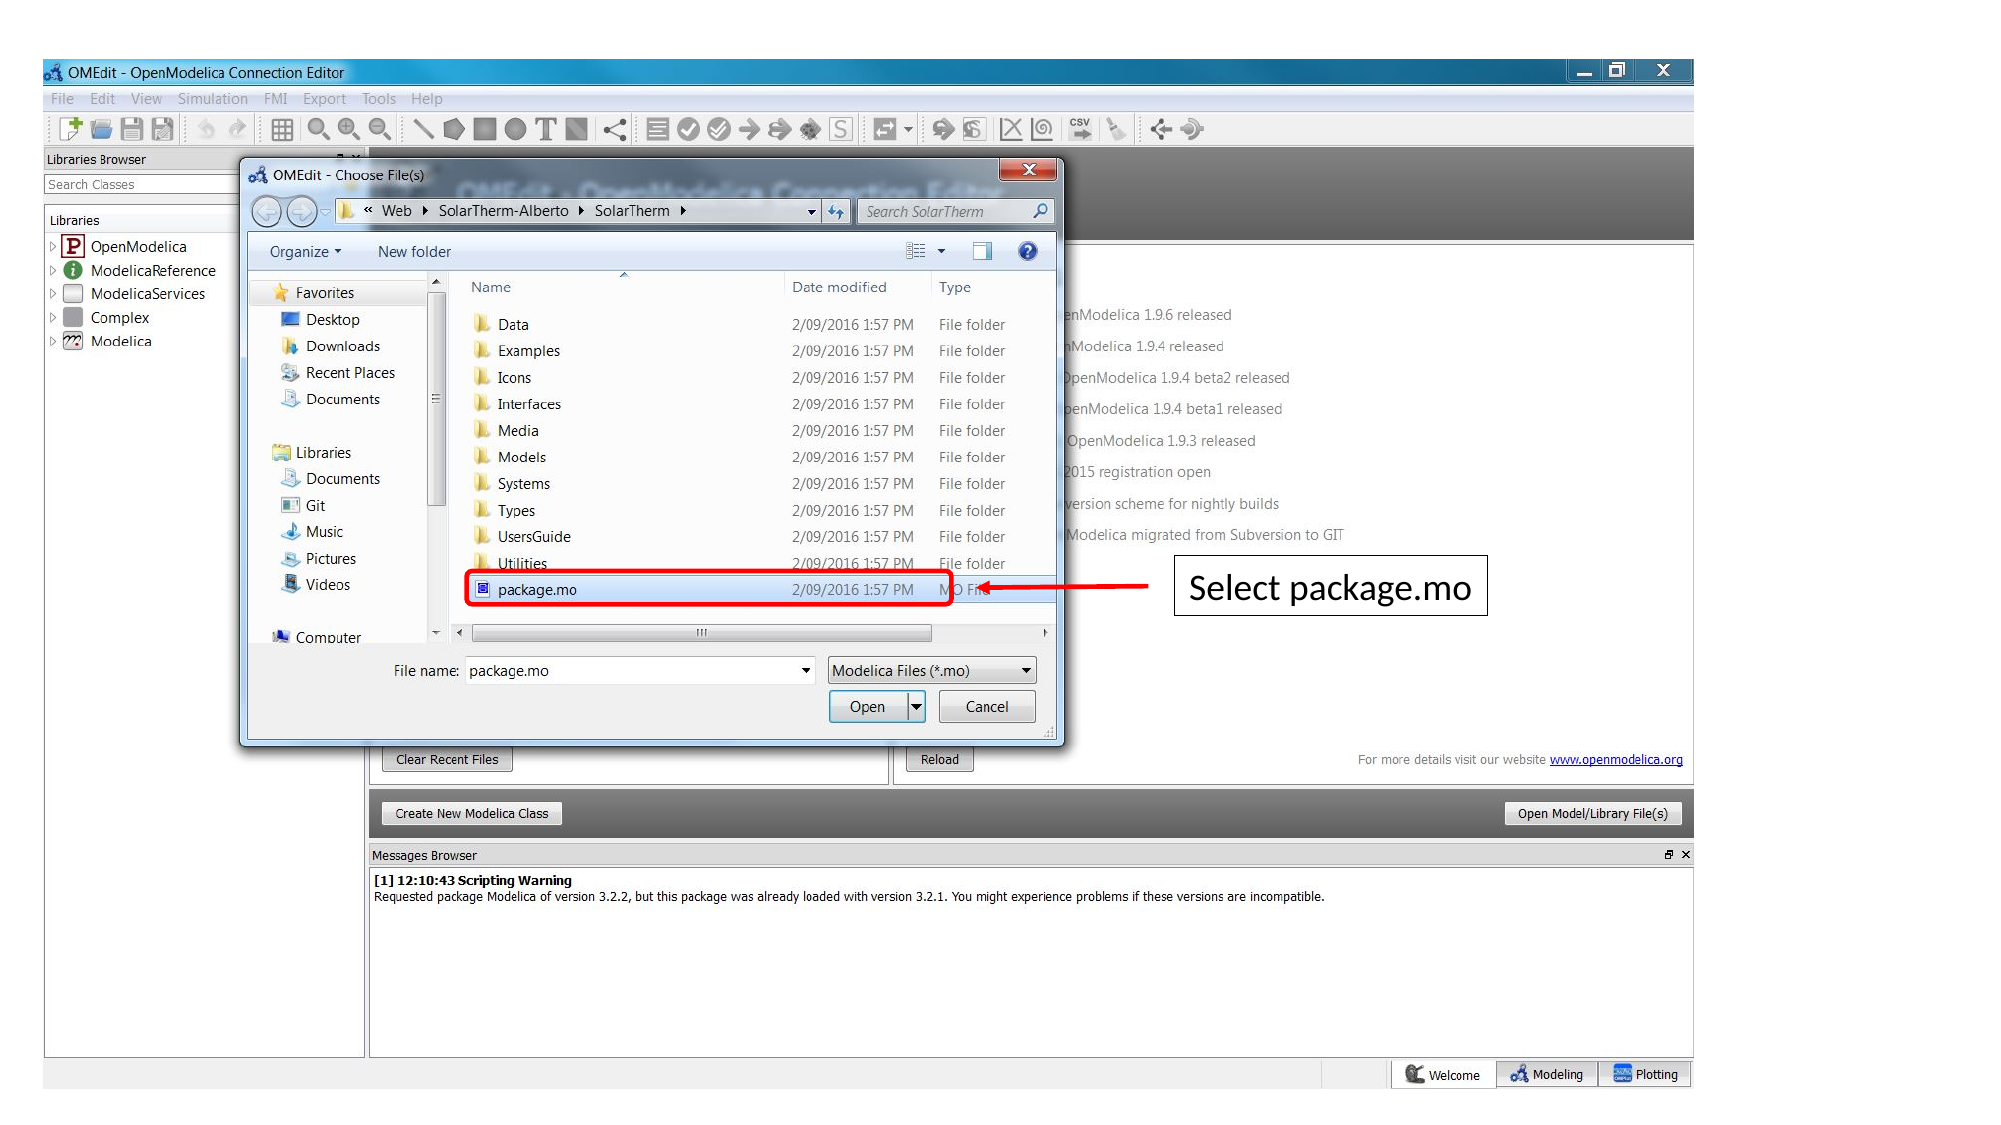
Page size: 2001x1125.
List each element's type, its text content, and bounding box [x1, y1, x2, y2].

text_box Select package.mo [1174, 555, 1488, 616]
picture [43, 59, 1694, 1089]
